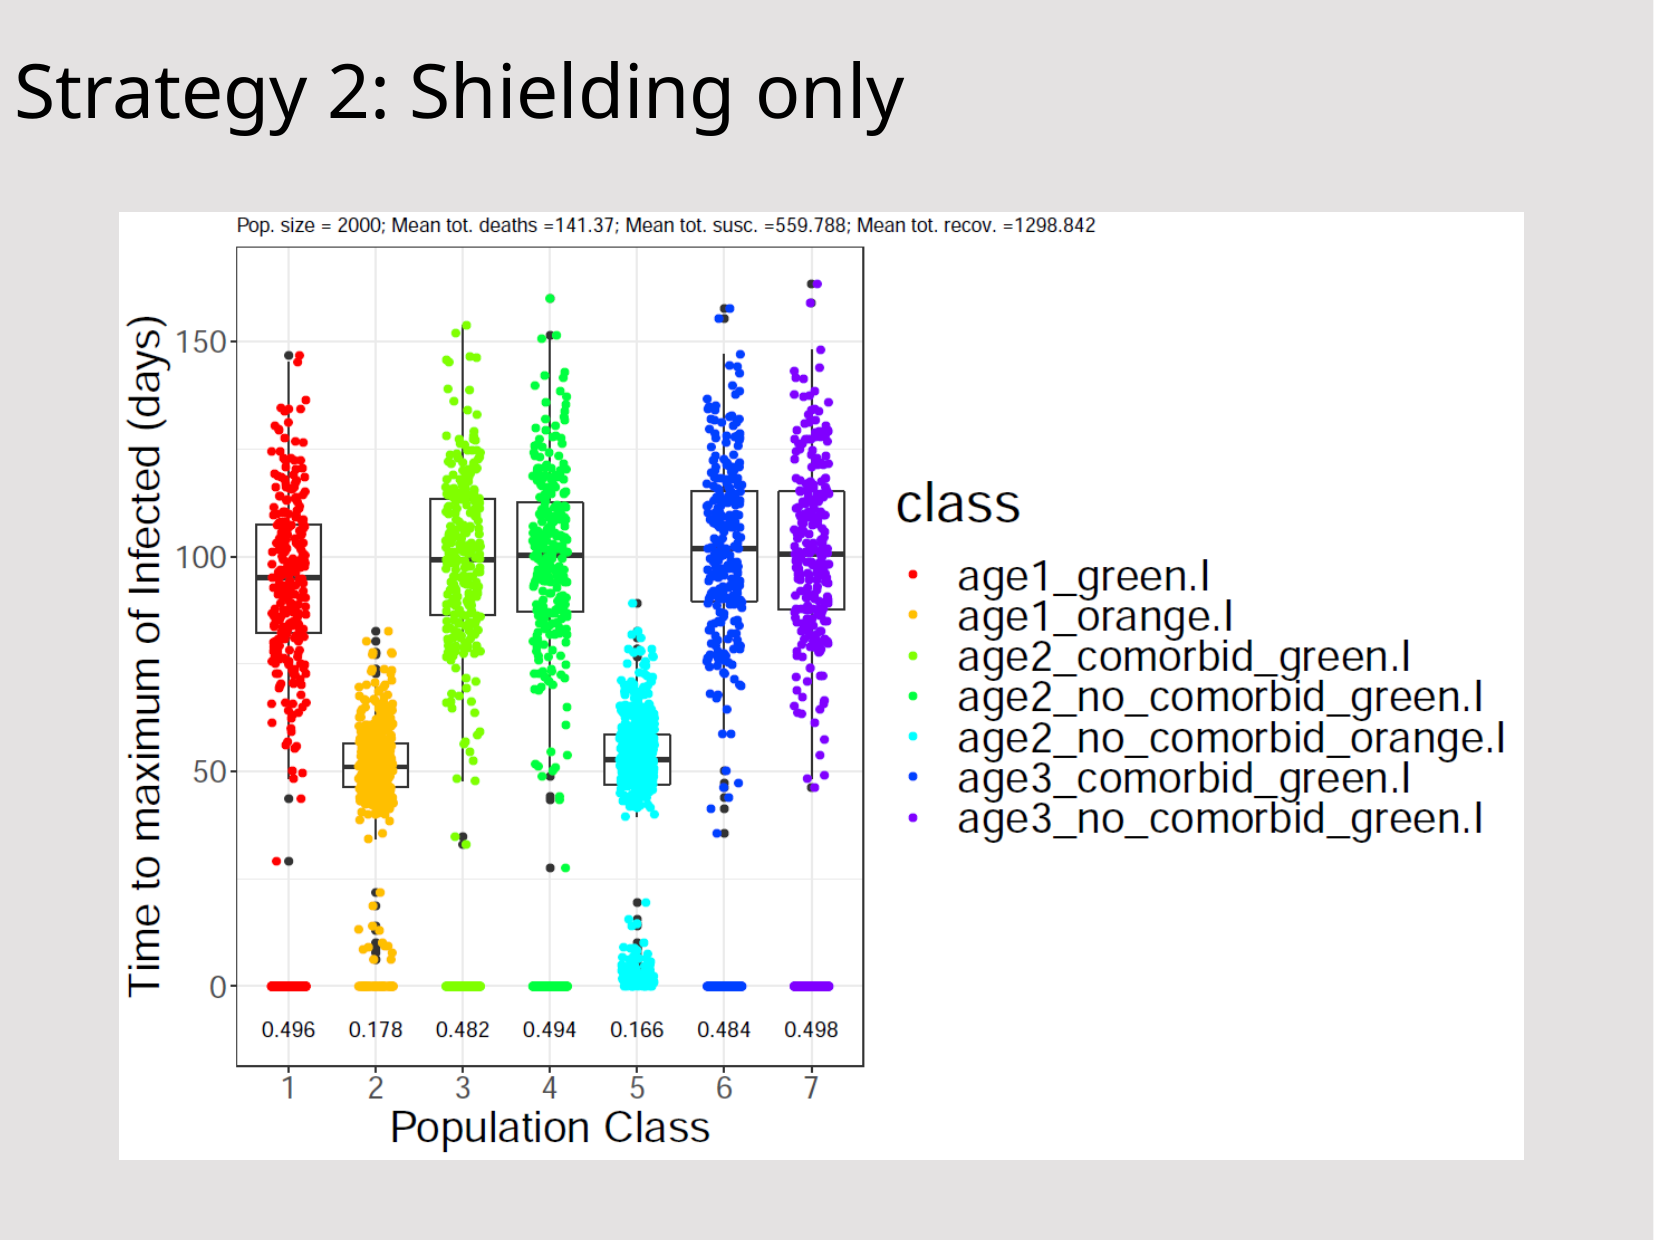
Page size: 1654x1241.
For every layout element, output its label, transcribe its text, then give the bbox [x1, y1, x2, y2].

picture [119, 212, 1524, 1160]
text_box Strategy 2: Shielding only [0, 31, 1654, 134]
